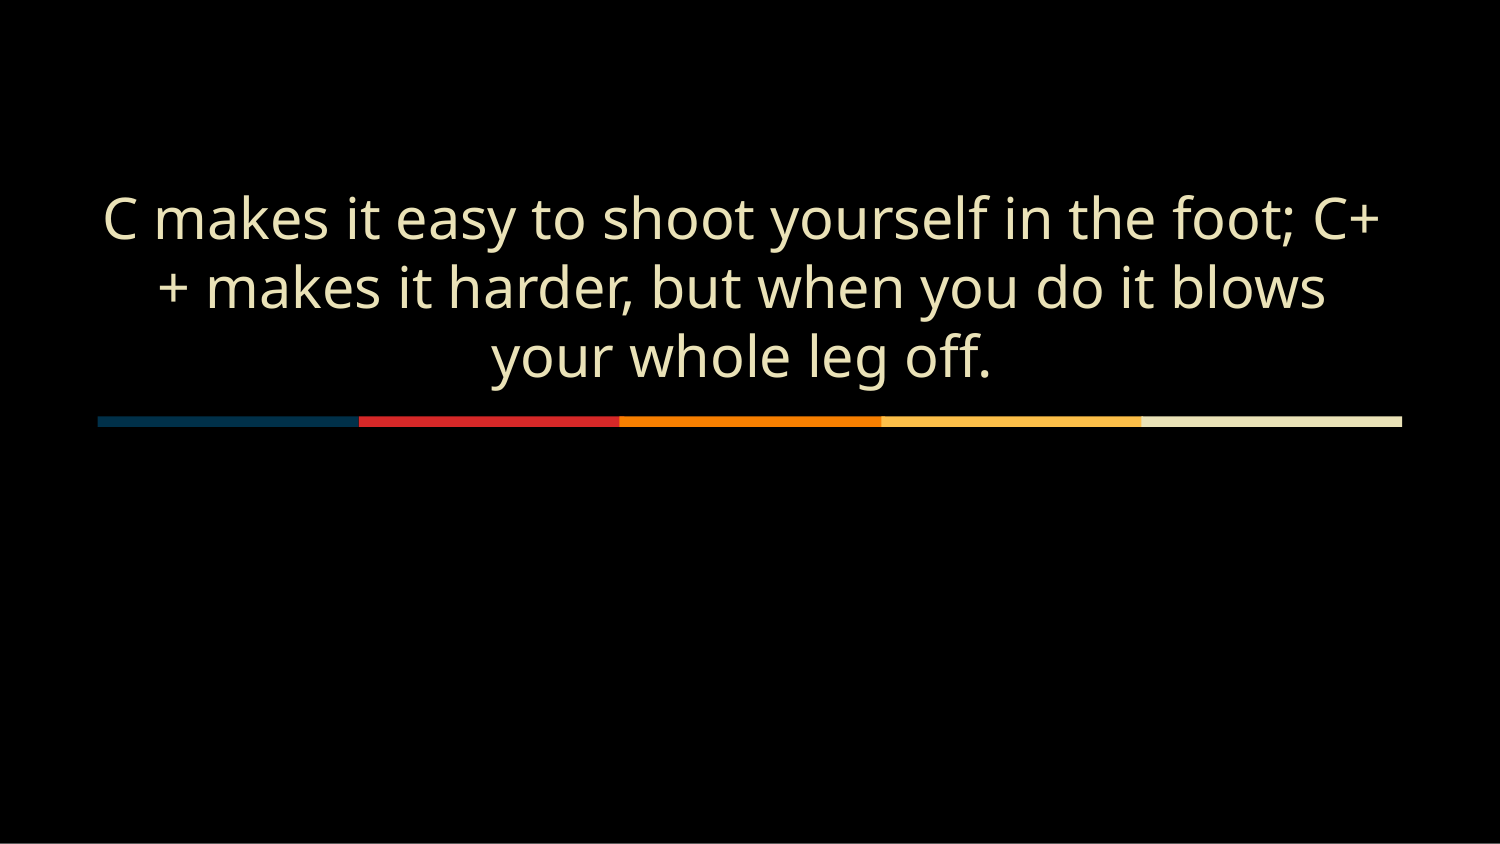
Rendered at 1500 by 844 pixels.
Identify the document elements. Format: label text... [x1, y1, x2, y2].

title C makes it easy to shoot yourself in the foot; C++ makes it harder, but when you do it blows your whole leg off. [82, 225, 1403, 404]
